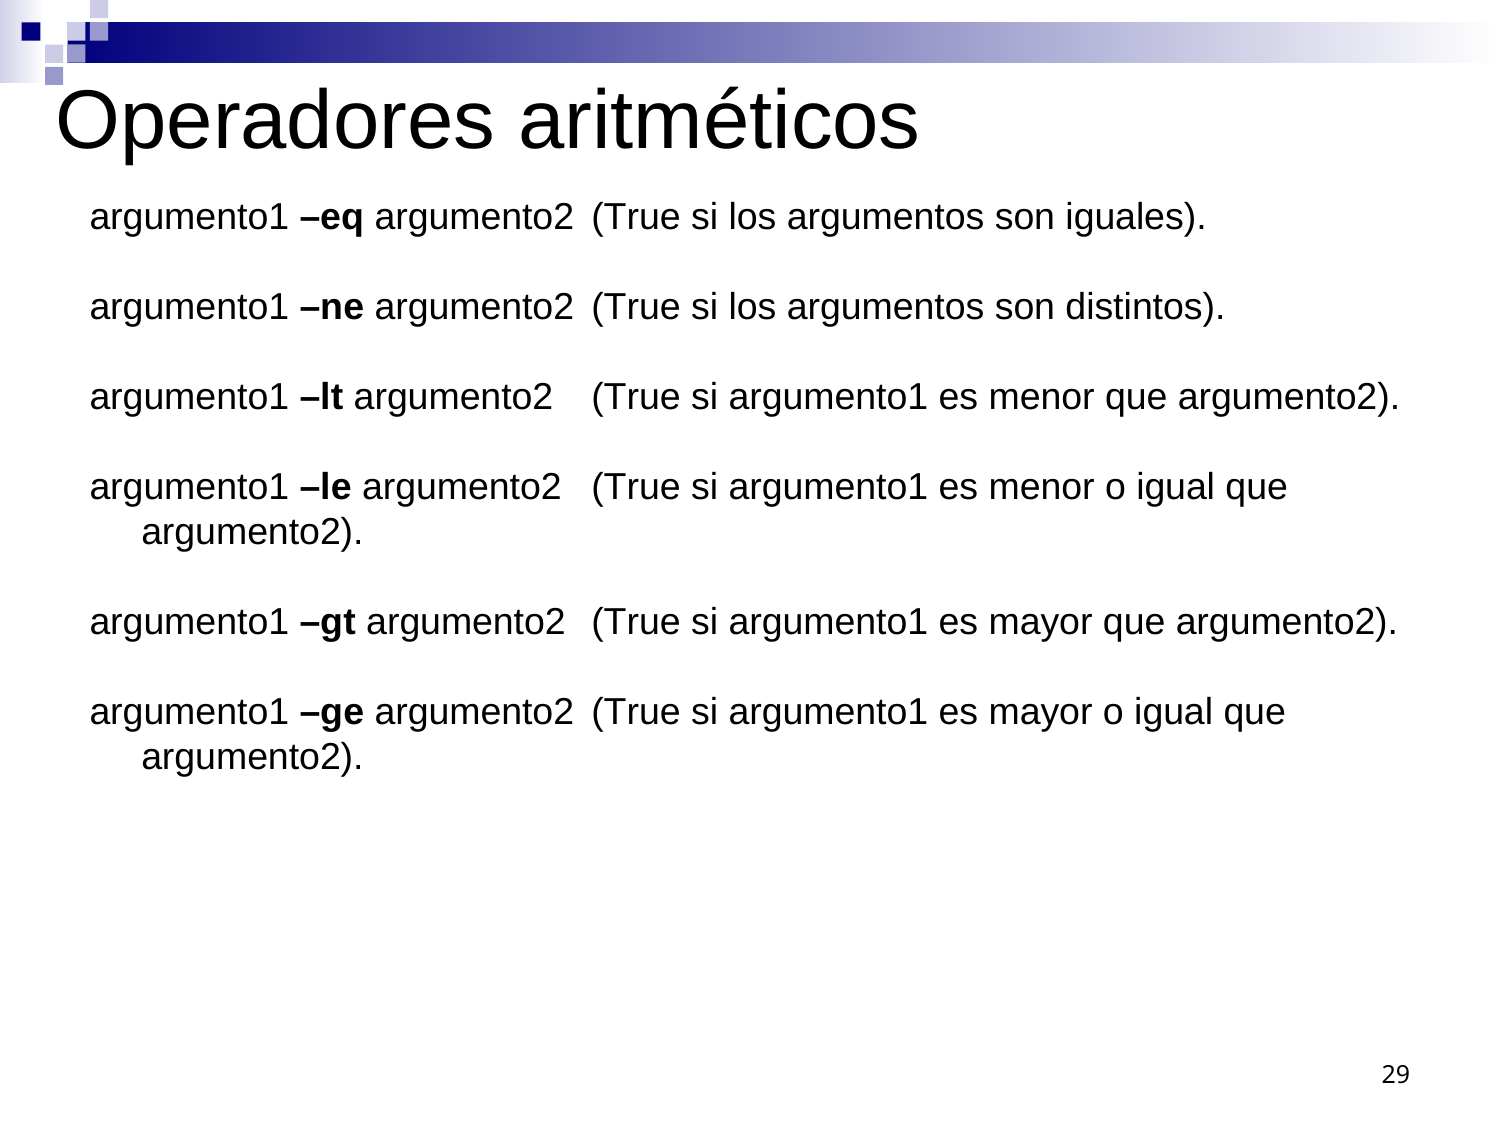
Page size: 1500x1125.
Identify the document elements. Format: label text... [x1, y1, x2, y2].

text_box argumento1 –eq argumento2 (True si los argumentos son iguales). argumento1 –ne argumento2 (True si los argumentos son distintos). argumento1 –lt argumento2 (True si argumento1 es menor que argumento2). argumento1 –le argumento2 (True si argumento1 es menor o igual que argumento2). argumento1 –gt argumento2 (True si argumento1 es mayor que argumento2). argumento1 –ge argumento2 (True si argumento1 es mayor o igual que argumento2). [70, 184, 1500, 1024]
text_box <número> [1074, 1025, 1426, 1101]
text_box Operadores aritméticos [41, 57, 1500, 173]
